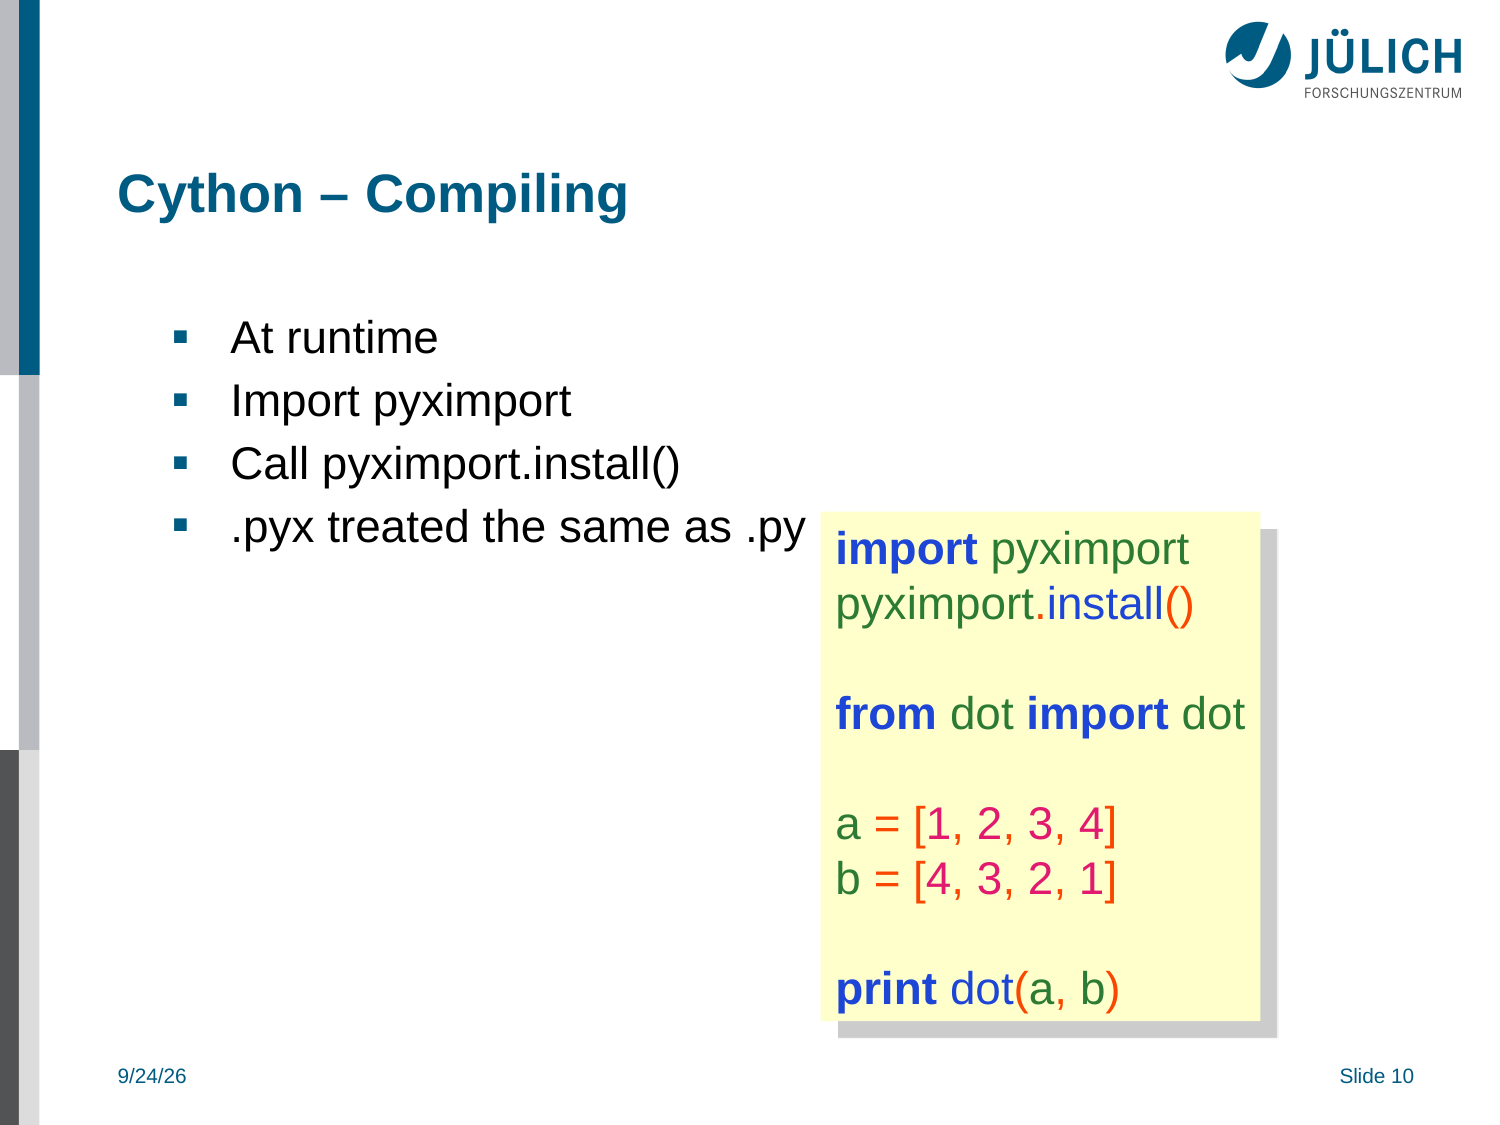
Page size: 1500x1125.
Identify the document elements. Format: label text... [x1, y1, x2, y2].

picture [1224, 20, 1461, 98]
title Cython – Compiling [117, 99, 1393, 288]
list At runtime Import pyximport Call pyximport.install() .pyx treated the same as .py [117, 312, 1393, 988]
text_box import pyximport pyximport.install() from dot import dot a = [1, 2, 3, 4] b = [4, 3, 2, 1] print dot(a, b) [820, 511, 1261, 1022]
